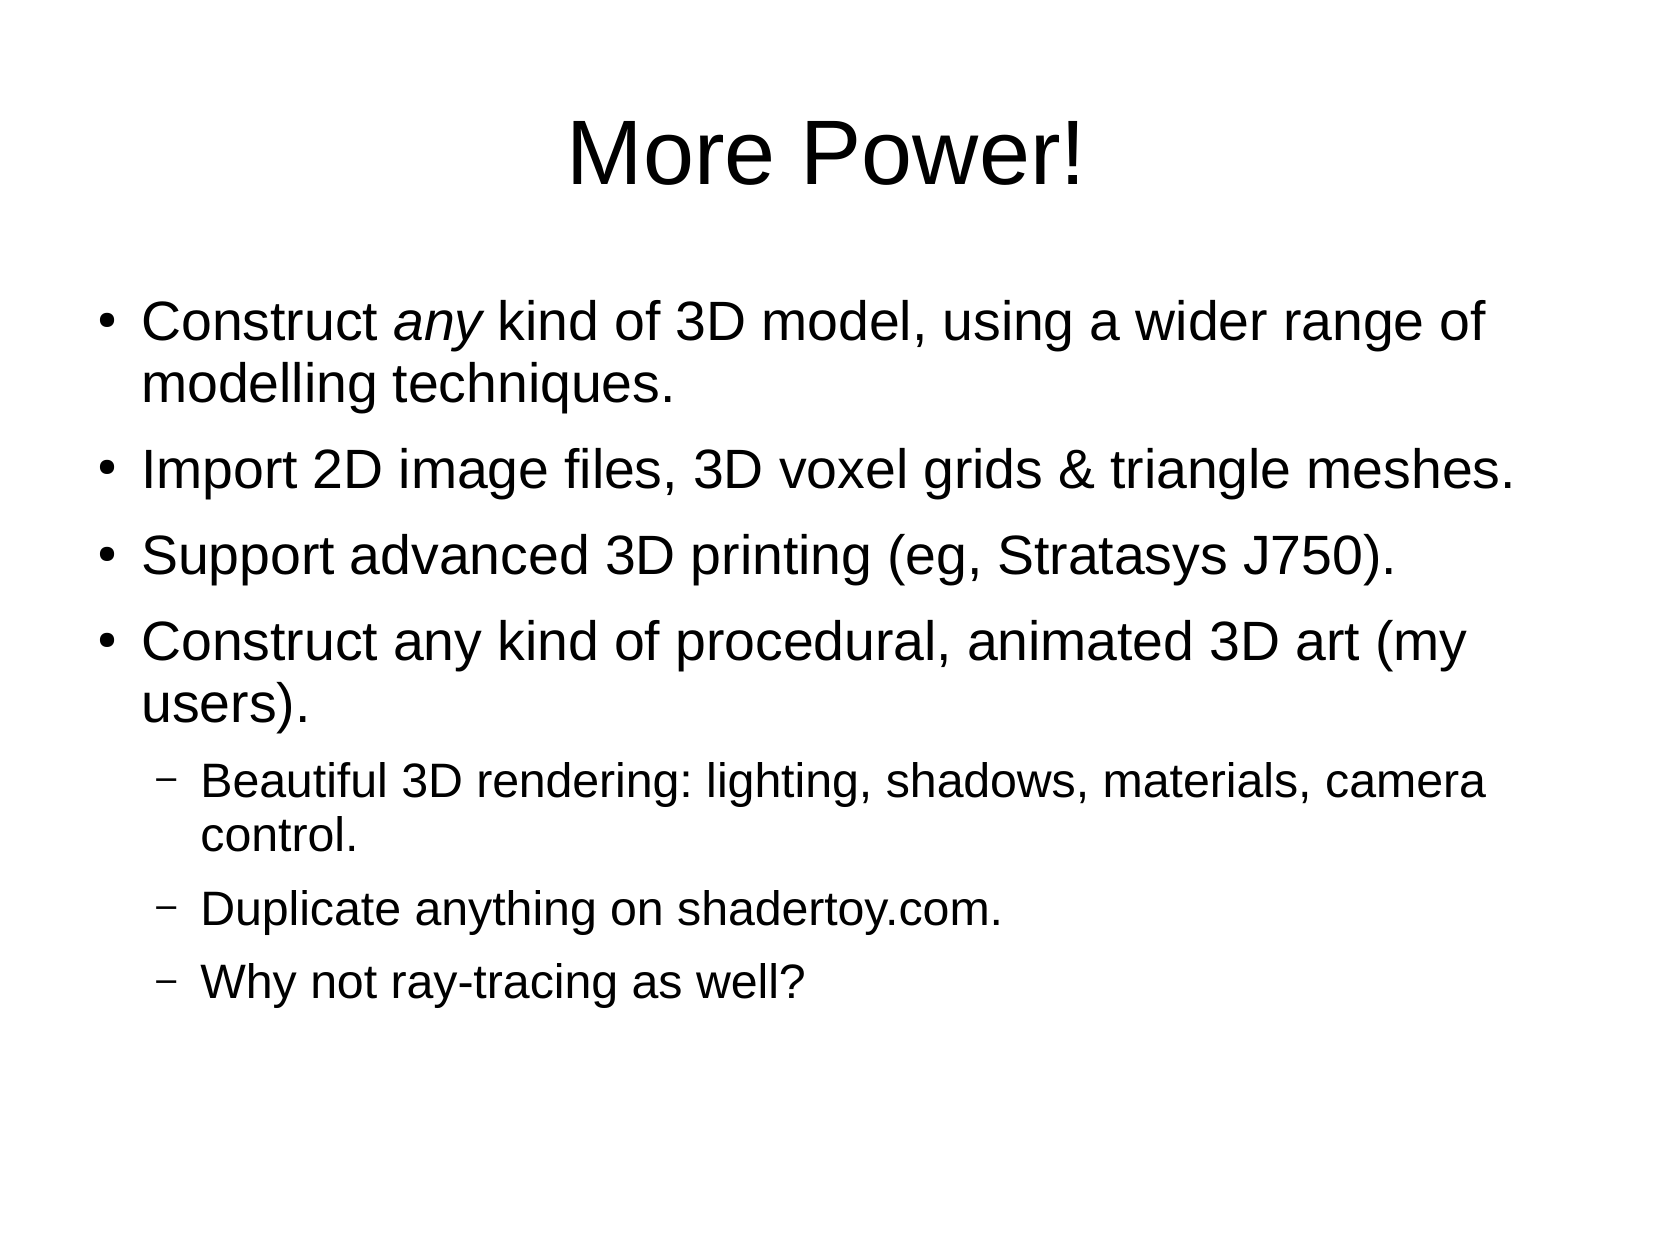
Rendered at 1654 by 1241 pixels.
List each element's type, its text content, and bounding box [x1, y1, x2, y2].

title More Power! [82, 49, 1571, 257]
list Construct any kind of 3D model, using a wider range of modelling techniques. Import 2D image files, 3D voxel grids & triangle meshes. Support advanced 3D printing (eg, Stratasys J750). Construct any kind of procedural, animated 3D art (my users). Beautiful 3D rendering: lighting, shadows, materials, camera control. Duplicate anything on shadertoy.com. Why not ray-tracing as well? [82, 290, 1571, 1010]
